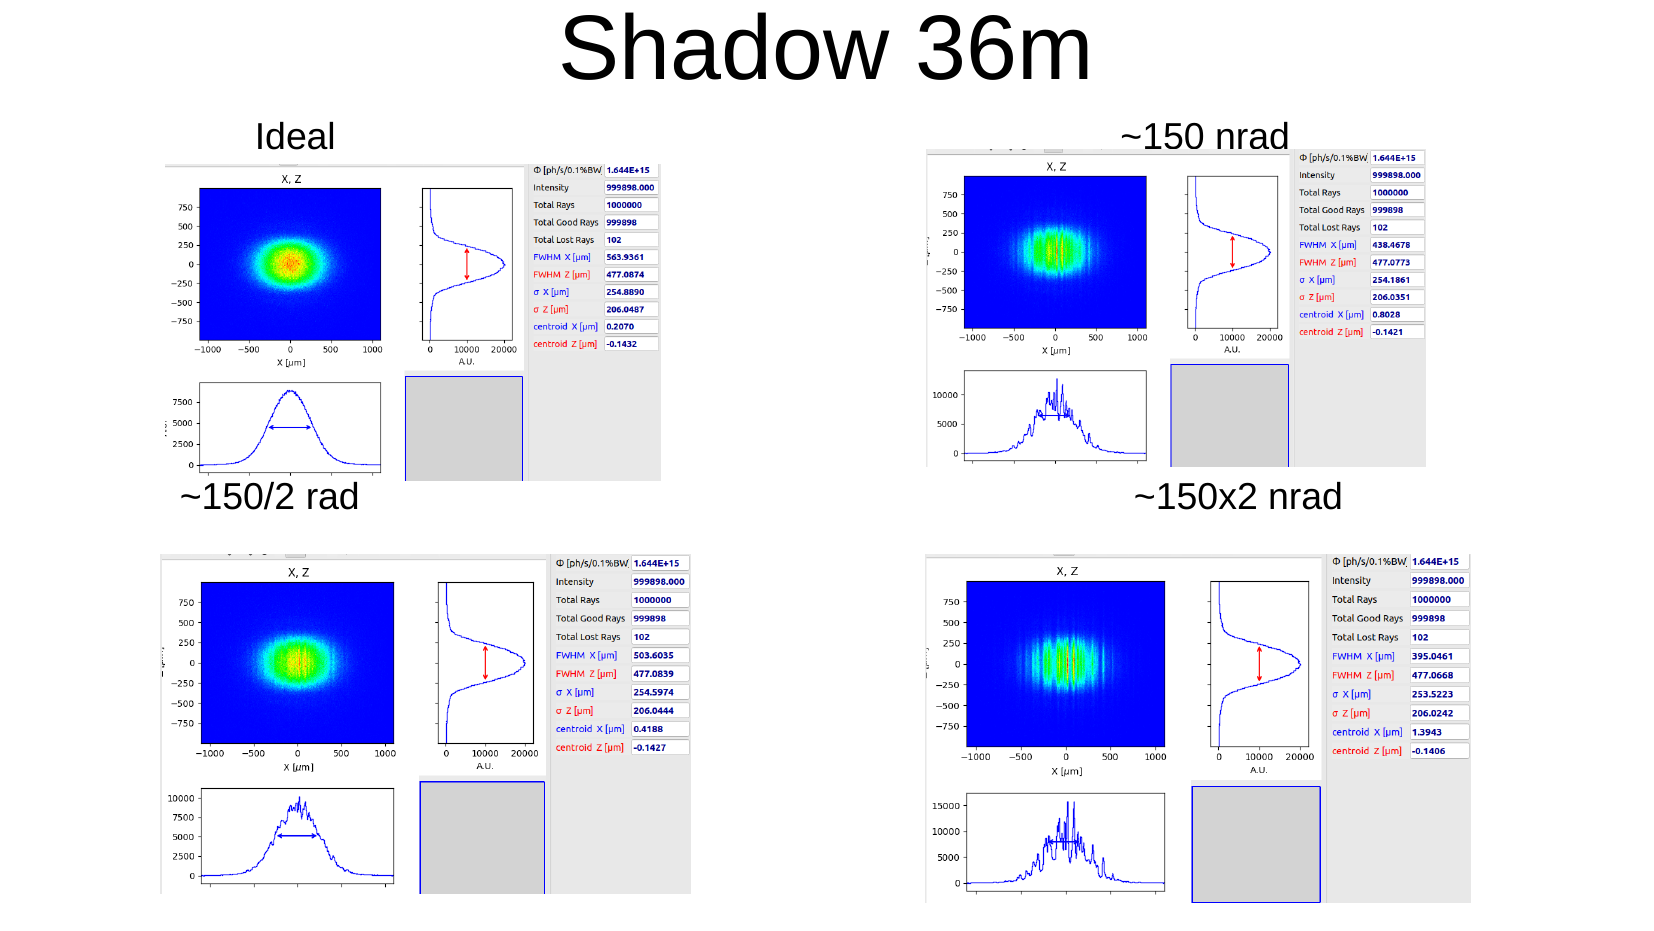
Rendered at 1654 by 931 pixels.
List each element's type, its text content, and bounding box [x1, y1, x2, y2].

title Shadow 36m [82, 0, 1571, 126]
picture [165, 164, 661, 481]
picture [925, 554, 1471, 903]
text_box ~150/2 rad ~150x2 nrad [165, 468, 1441, 568]
picture [926, 149, 1426, 467]
text_box Ideal ~150 nrad [240, 108, 1426, 166]
picture [160, 554, 691, 895]
